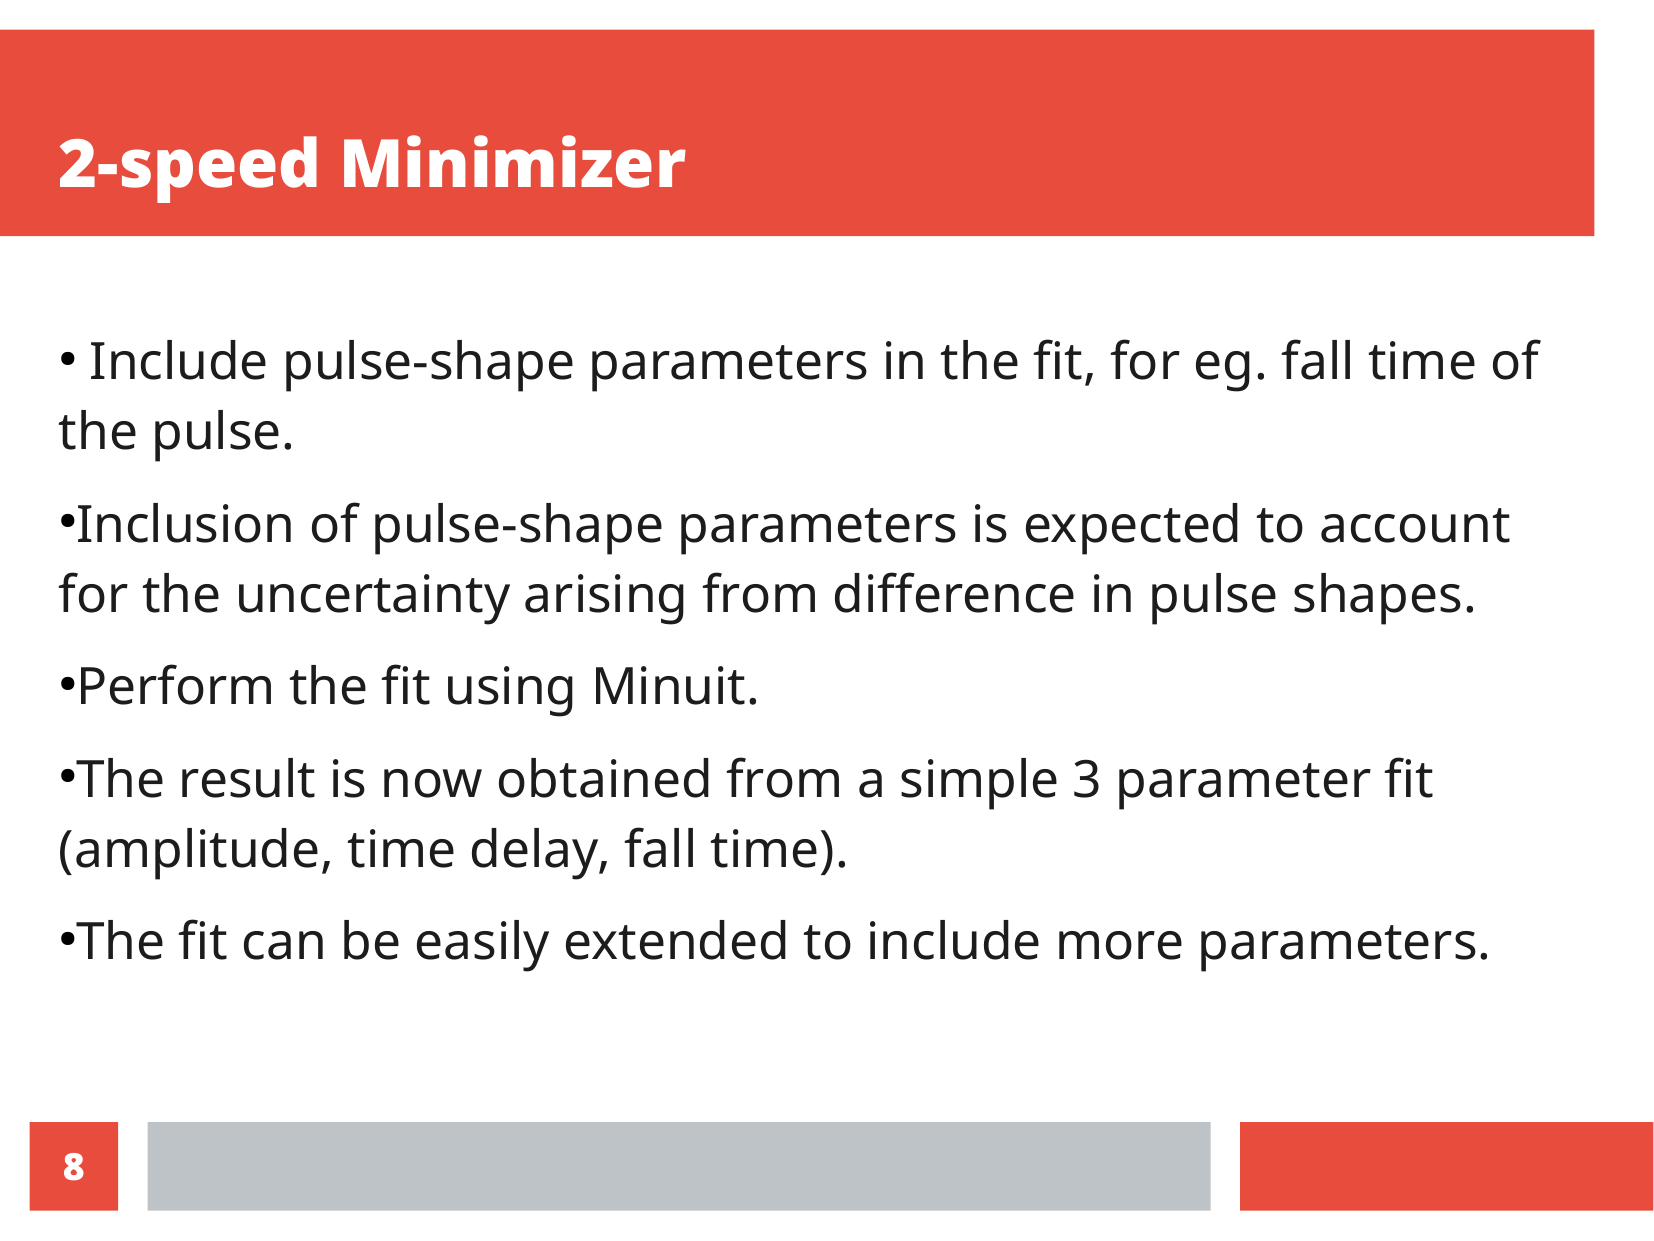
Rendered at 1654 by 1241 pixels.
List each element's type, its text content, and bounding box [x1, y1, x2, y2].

title 2-speed Minimizer [59, 59, 1595, 207]
list Include pulse-shape parameters in the fit, for eg. fall time of the pulse. Inclusion of pulse-shape parameters is expected to account for the uncertainty arising from difference in pulse shapes. Perform the fit using Minuit. The result is now obtained from a simple 3 parameter fit (amplitude, time delay, fall time). The fit can be easily extended to include more parameters. [59, 324, 1565, 1093]
